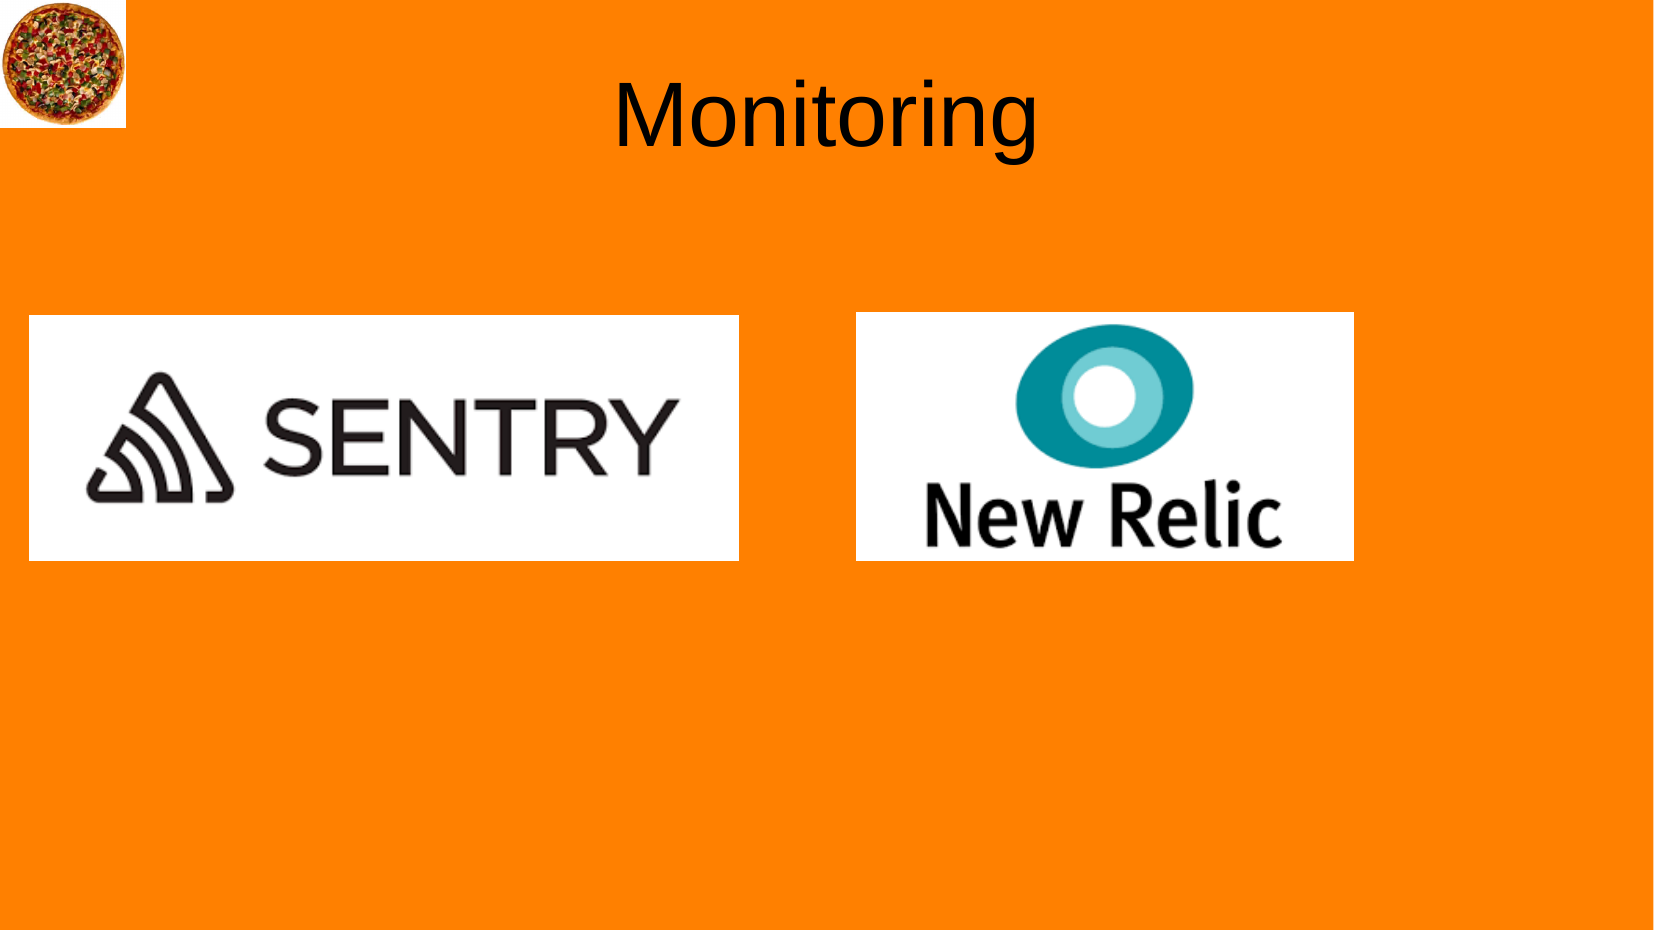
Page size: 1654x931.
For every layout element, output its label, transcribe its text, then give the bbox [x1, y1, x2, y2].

picture [0, 0, 126, 128]
title Monitoring [82, 37, 1571, 193]
picture [856, 312, 1354, 562]
picture [29, 315, 739, 562]
